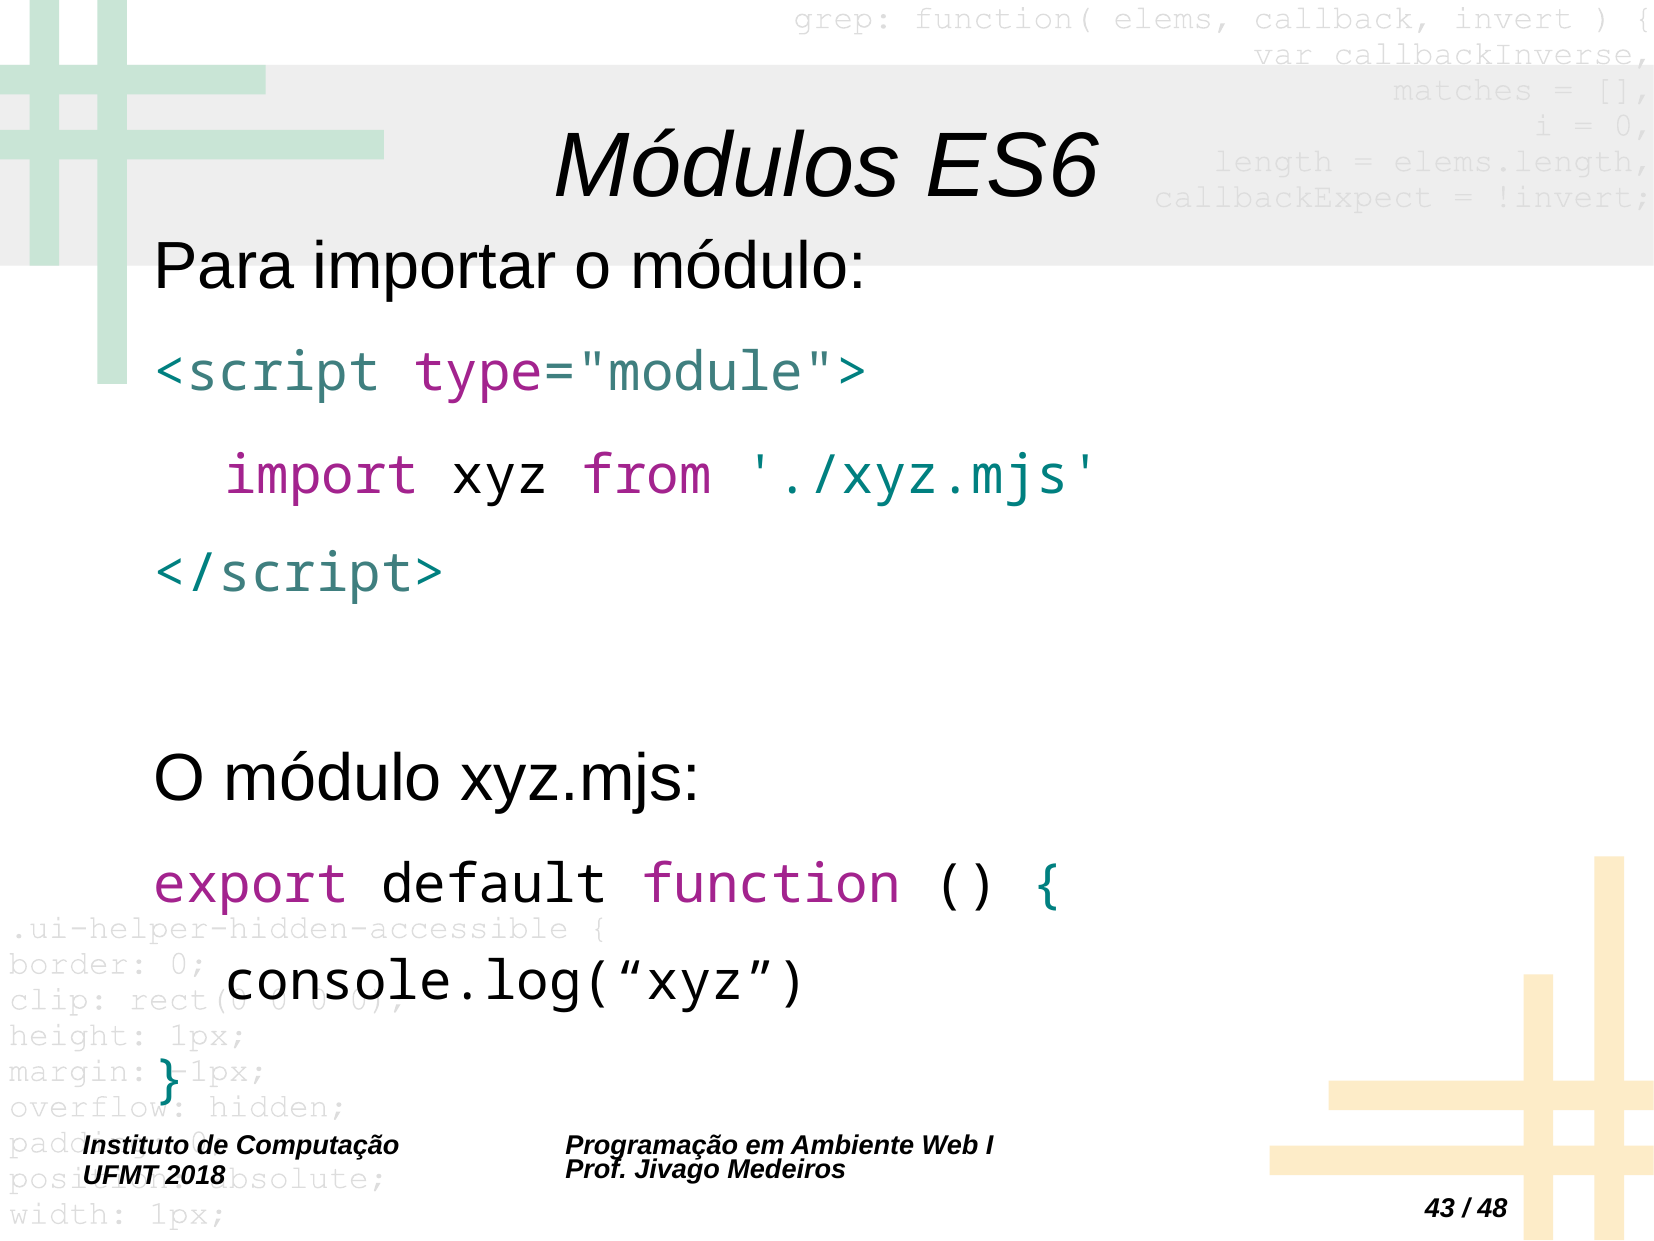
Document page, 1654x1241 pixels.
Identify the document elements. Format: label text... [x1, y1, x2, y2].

title Módulos ES6 [82, 61, 1571, 163]
list Para importar o módulo: <script type="module"> import xyz from './xyz.mjs' </script> O módulo xyz.mjs: export default function () { console.log(“xyz”) } [82, 163, 1571, 1178]
